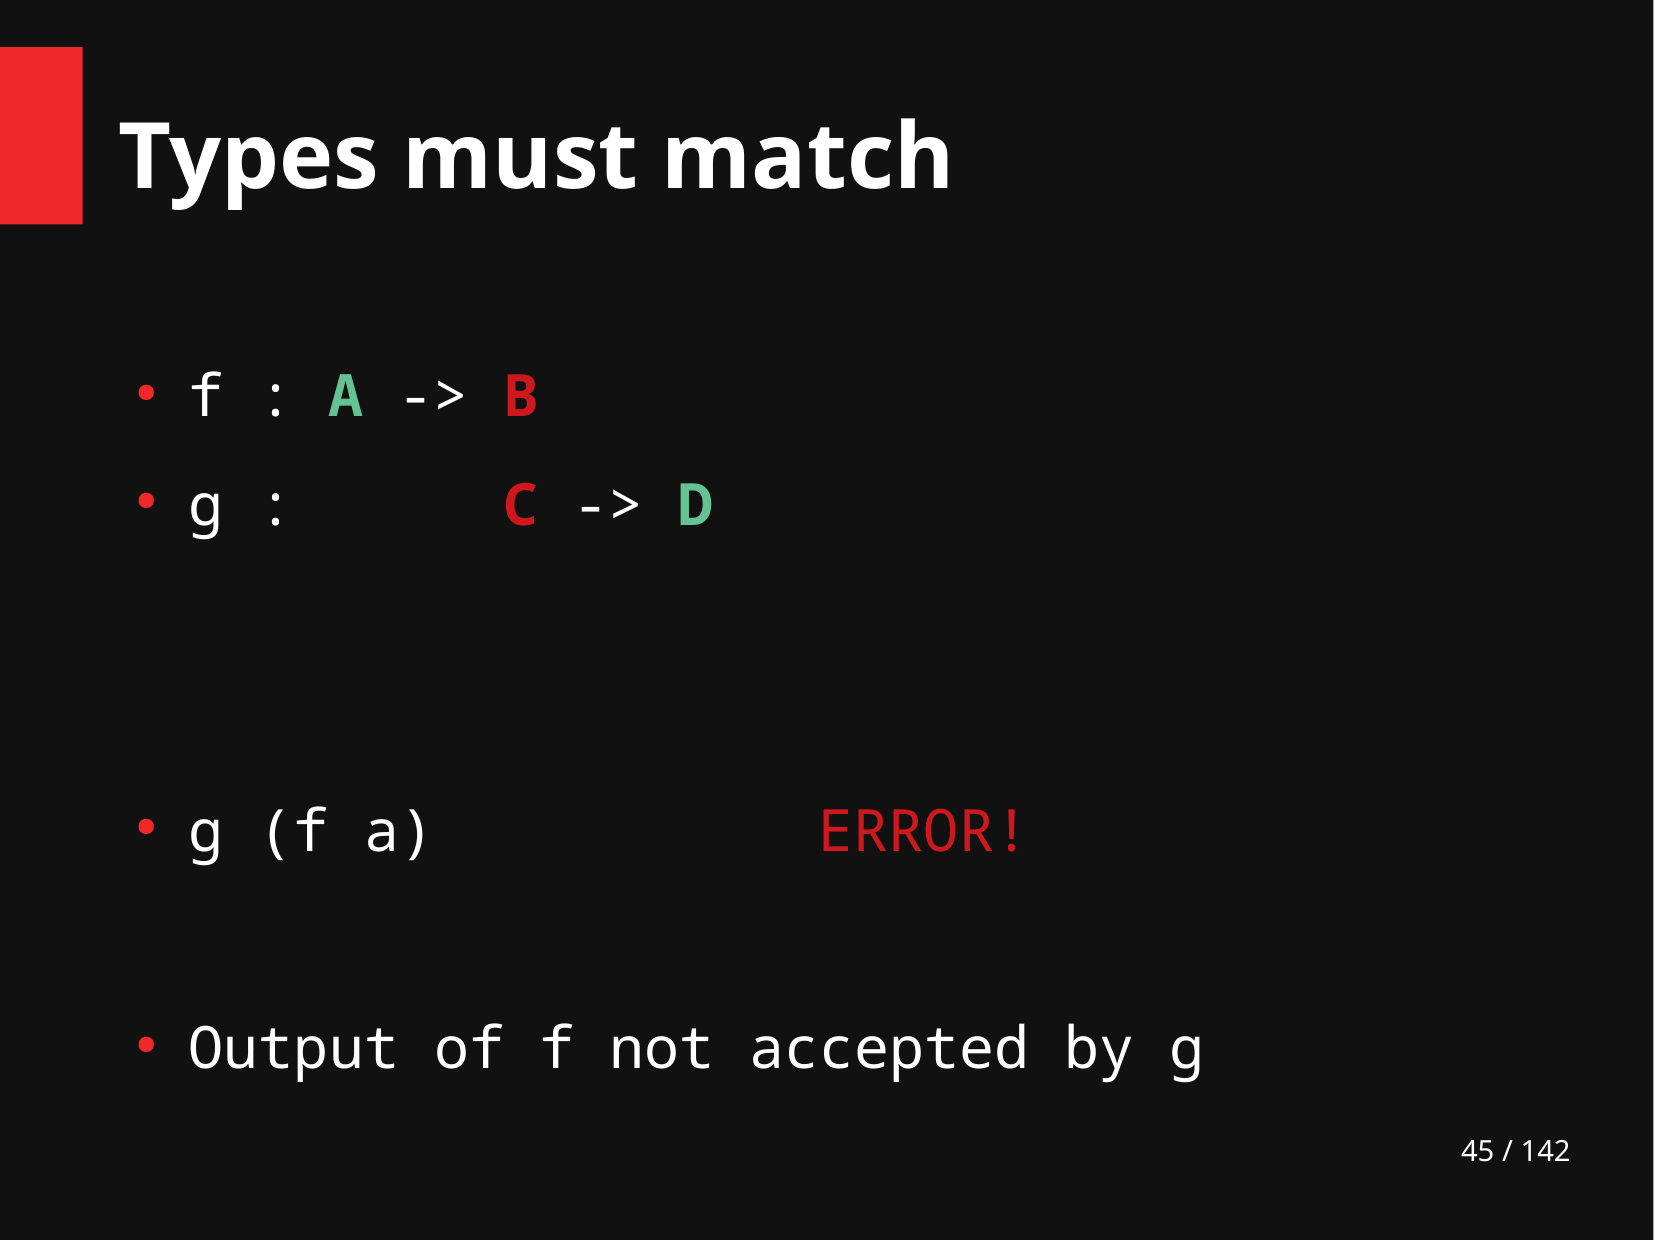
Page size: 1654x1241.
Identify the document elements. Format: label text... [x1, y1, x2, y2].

title Types must match [118, 49, 1571, 257]
list f : A -> B g : C -> D g (f a) ERROR! Output of f not accepted by g [118, 354, 1536, 1074]
